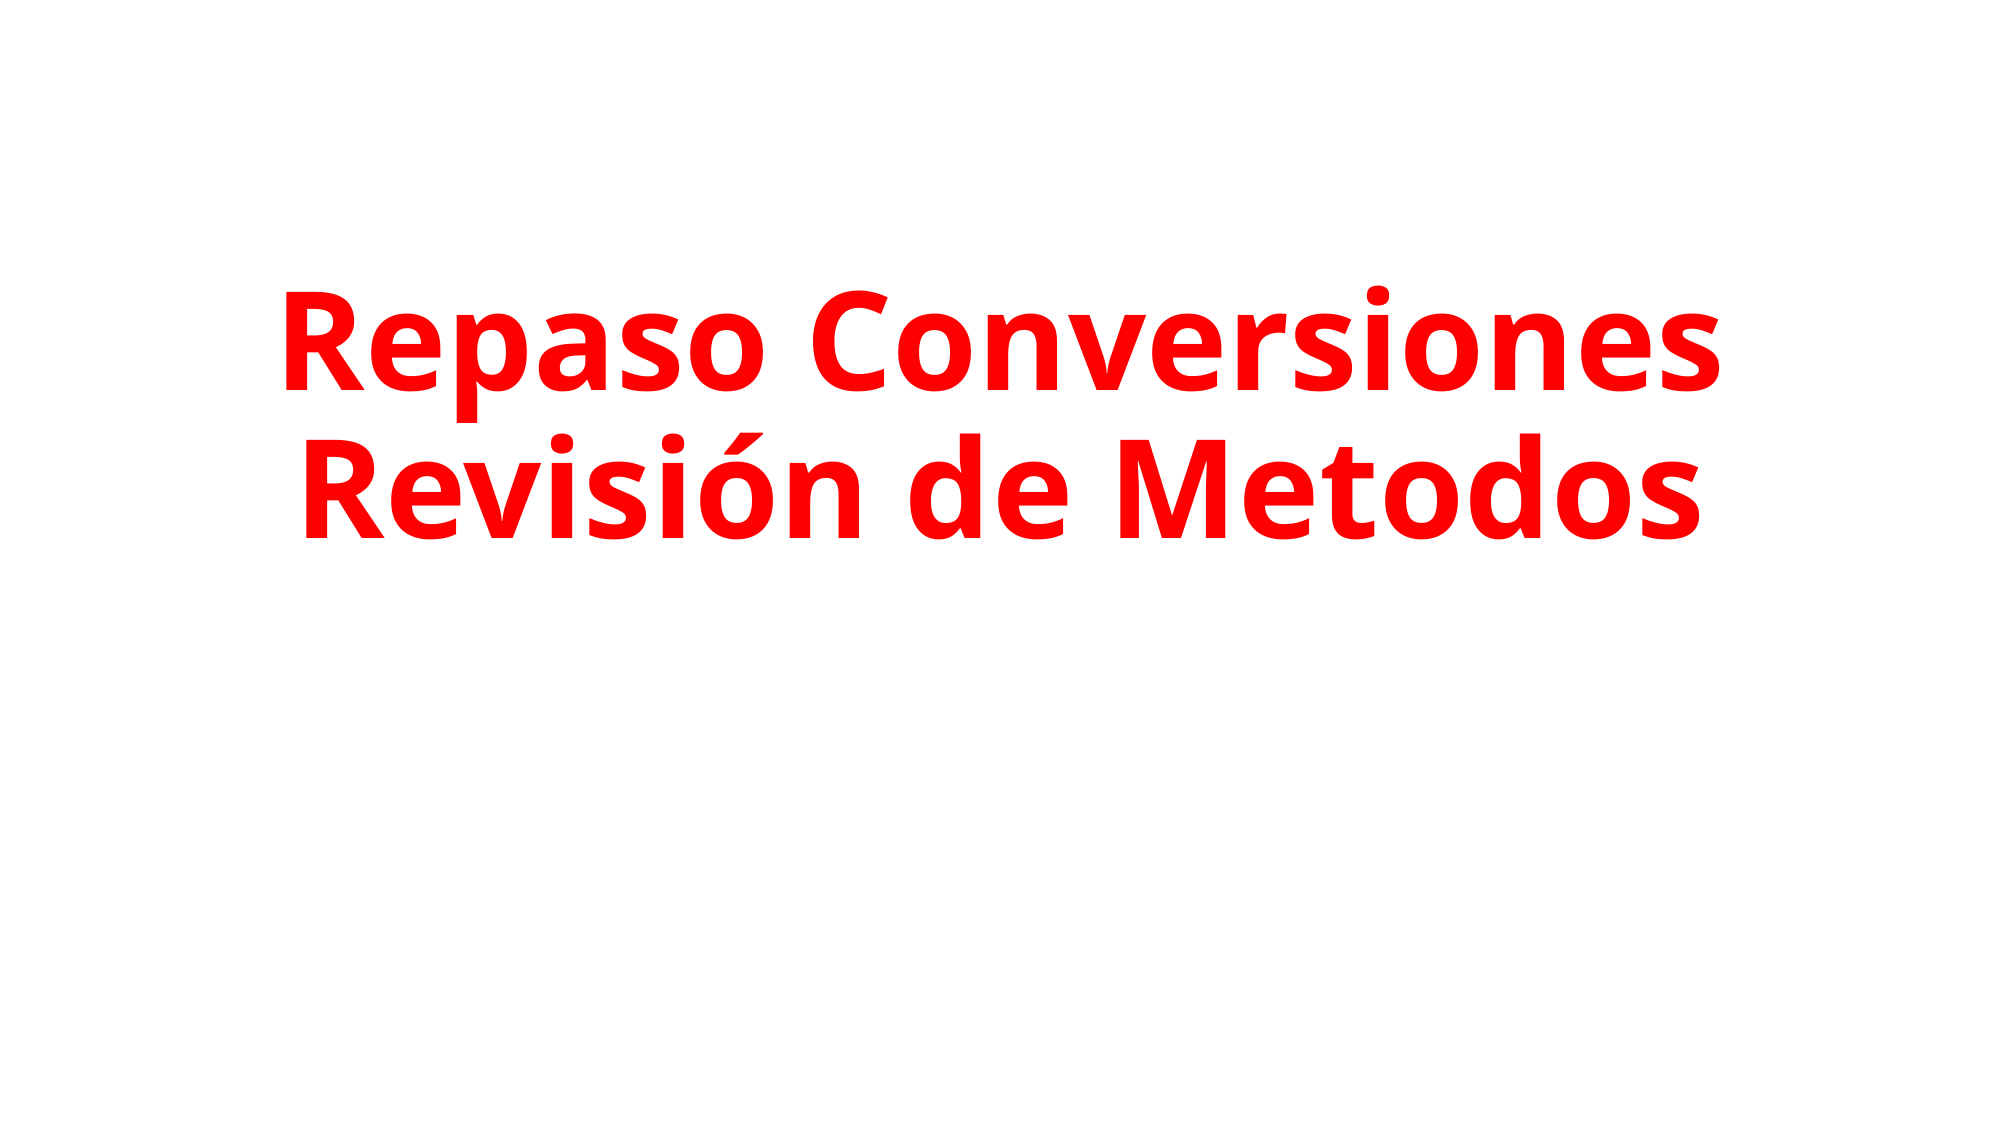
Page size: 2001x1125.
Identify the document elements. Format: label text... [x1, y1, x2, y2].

title Repaso Conversiones Revisión de Metodos [249, 184, 1750, 576]
